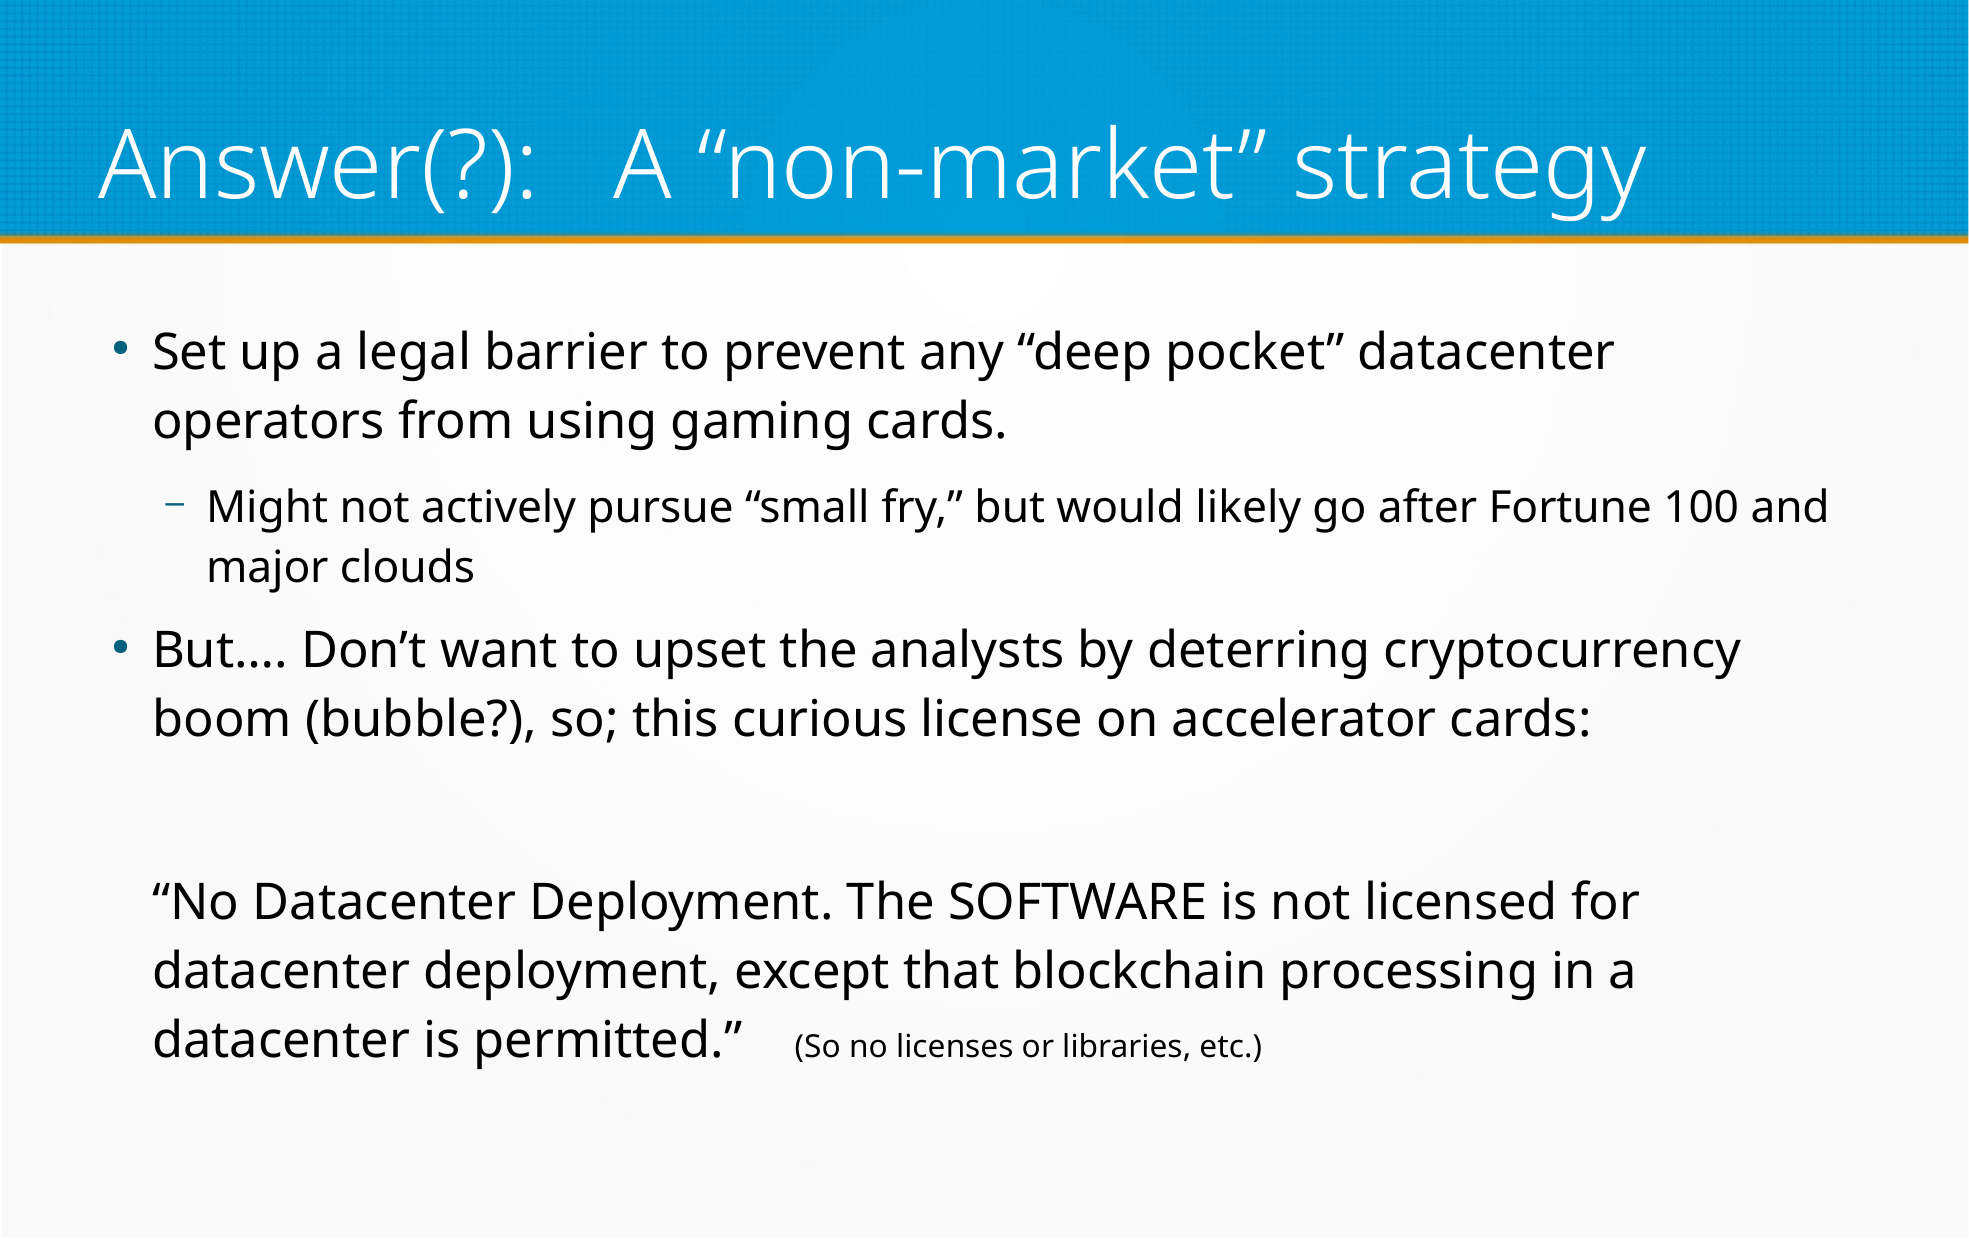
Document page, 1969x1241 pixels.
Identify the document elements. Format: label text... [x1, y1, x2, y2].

picture [0, 233, 1969, 1241]
title Answer(?): A “non-market” strategy [98, 19, 1870, 227]
list Set up a legal barrier to prevent any “deep pocket” datacenter operators from using gaming cards. Might not actively pursue “small fry,” but would likely go after Fortune 100 and major clouds But…. Don’t want to upset the analysts by deterring cryptocurrency boom (bubble?), so; this curious license on accelerator cards: “No Datacenter Deployment. The SOFTWARE is not licensed for datacenter deployment, except that blockchain processing in a datacenter is permitted.” (So no licenses or libraries, etc.) [98, 315, 1861, 1081]
